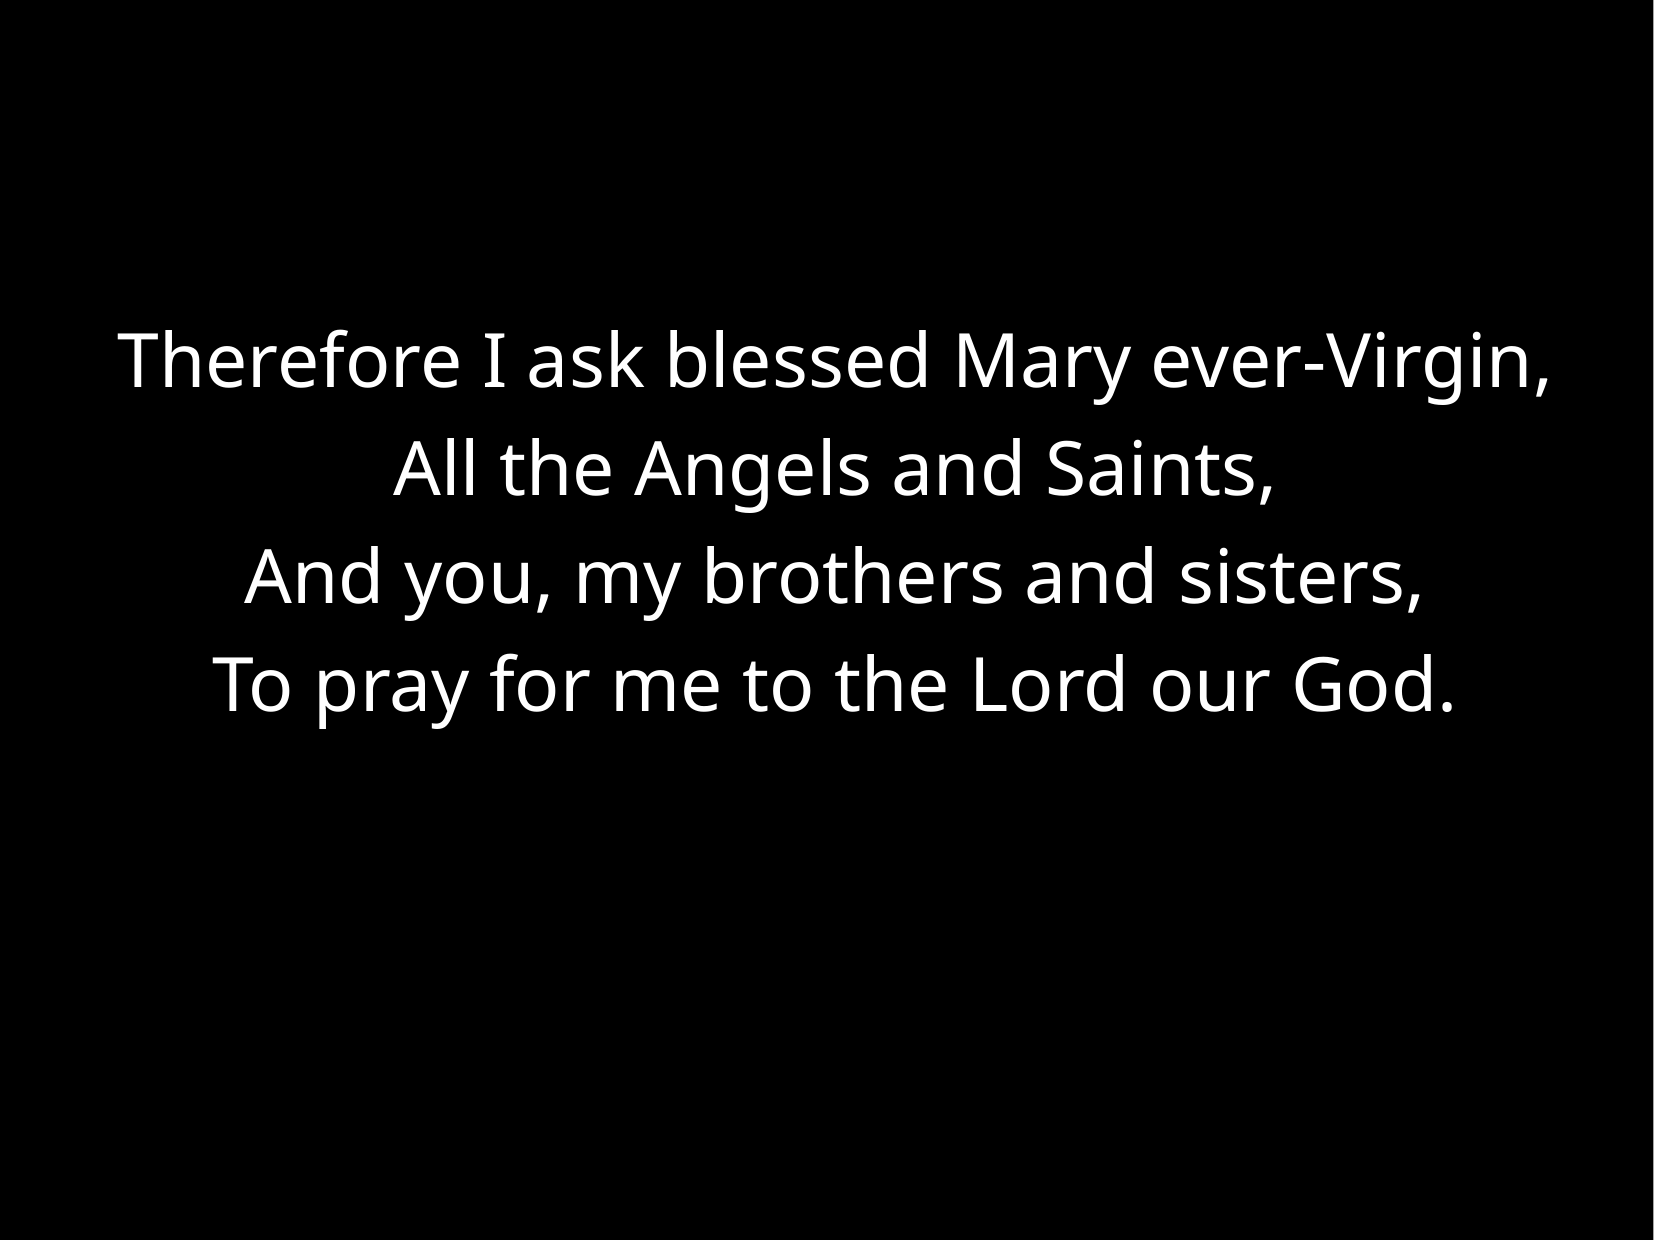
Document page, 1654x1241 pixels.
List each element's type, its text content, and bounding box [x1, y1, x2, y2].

list Therefore I ask blessed Mary ever-Virgin, All the Angels and Saints, And you, my brothers and sisters, To pray for me to the Lord our God. [0, 307, 1654, 1027]
